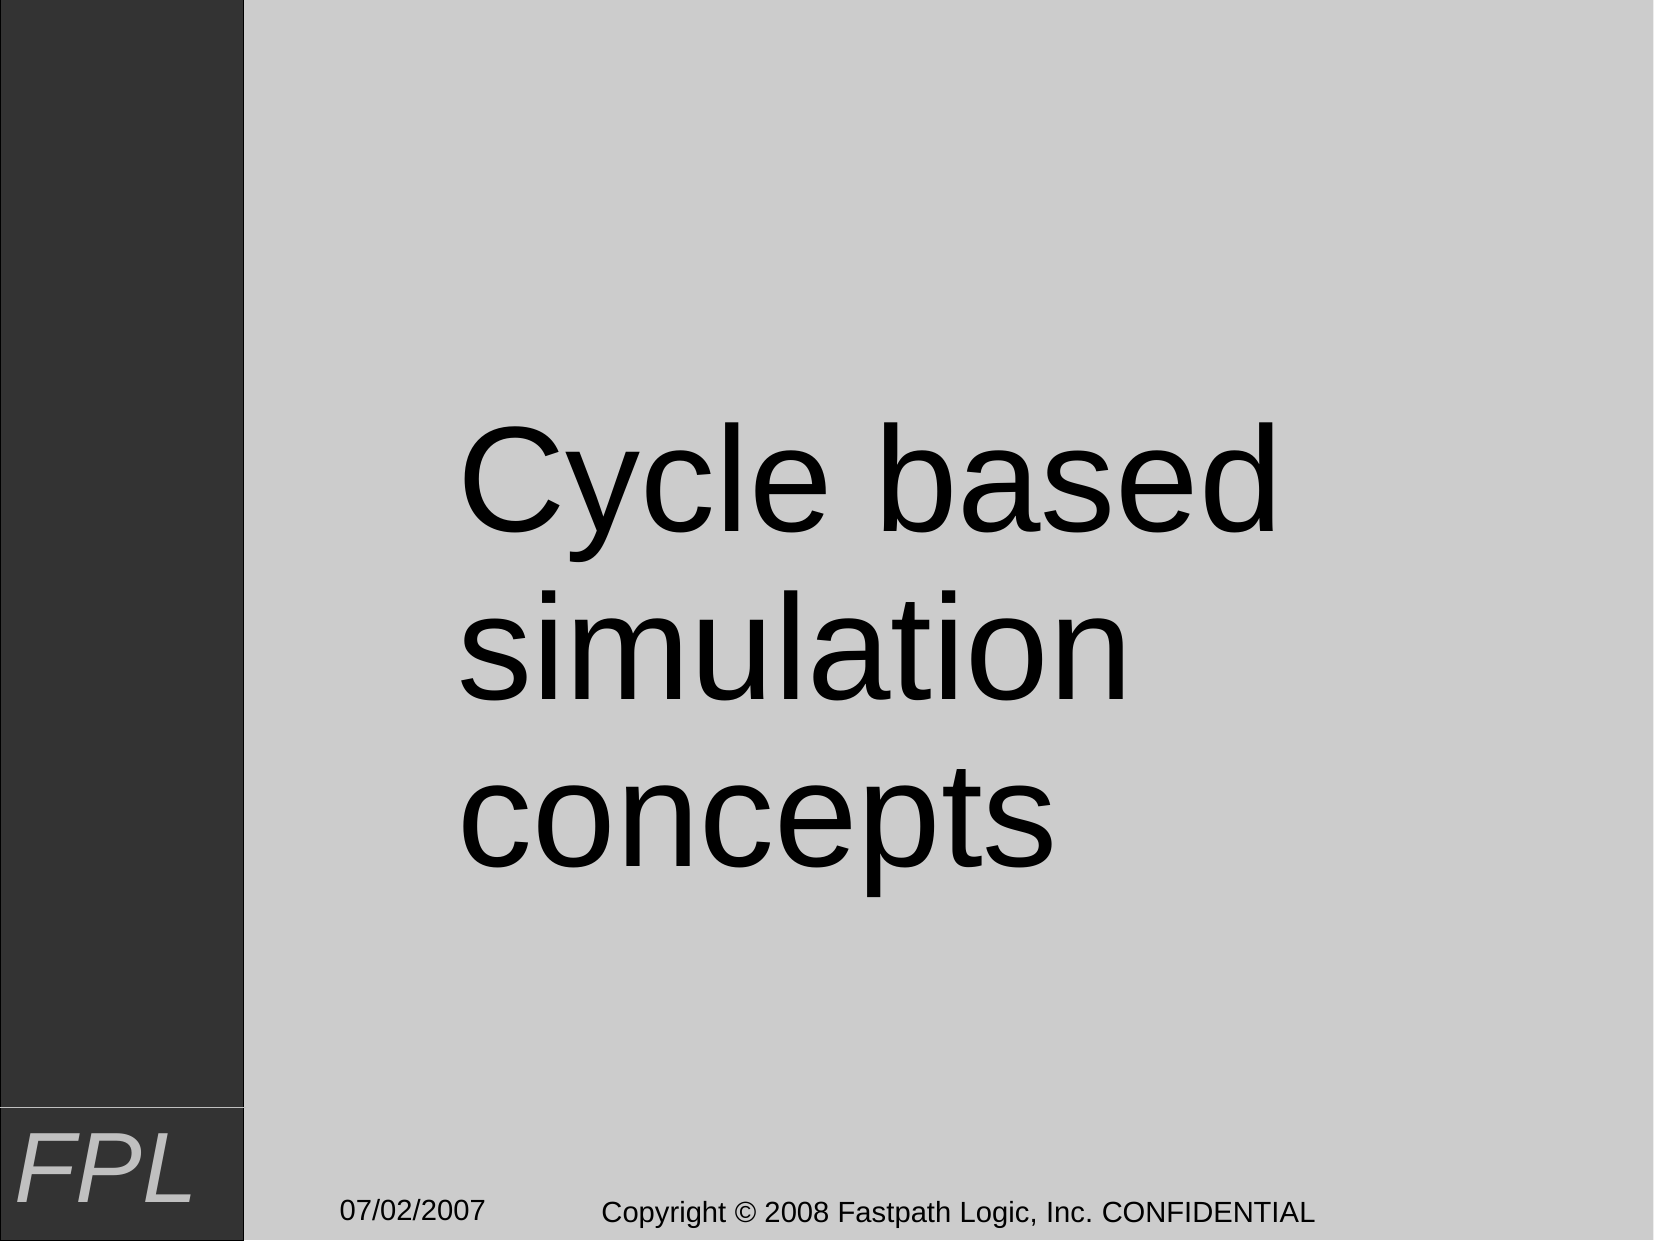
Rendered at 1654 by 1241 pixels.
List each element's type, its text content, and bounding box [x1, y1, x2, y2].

text_box Cycle based simulation concepts [443, 388, 1282, 1071]
